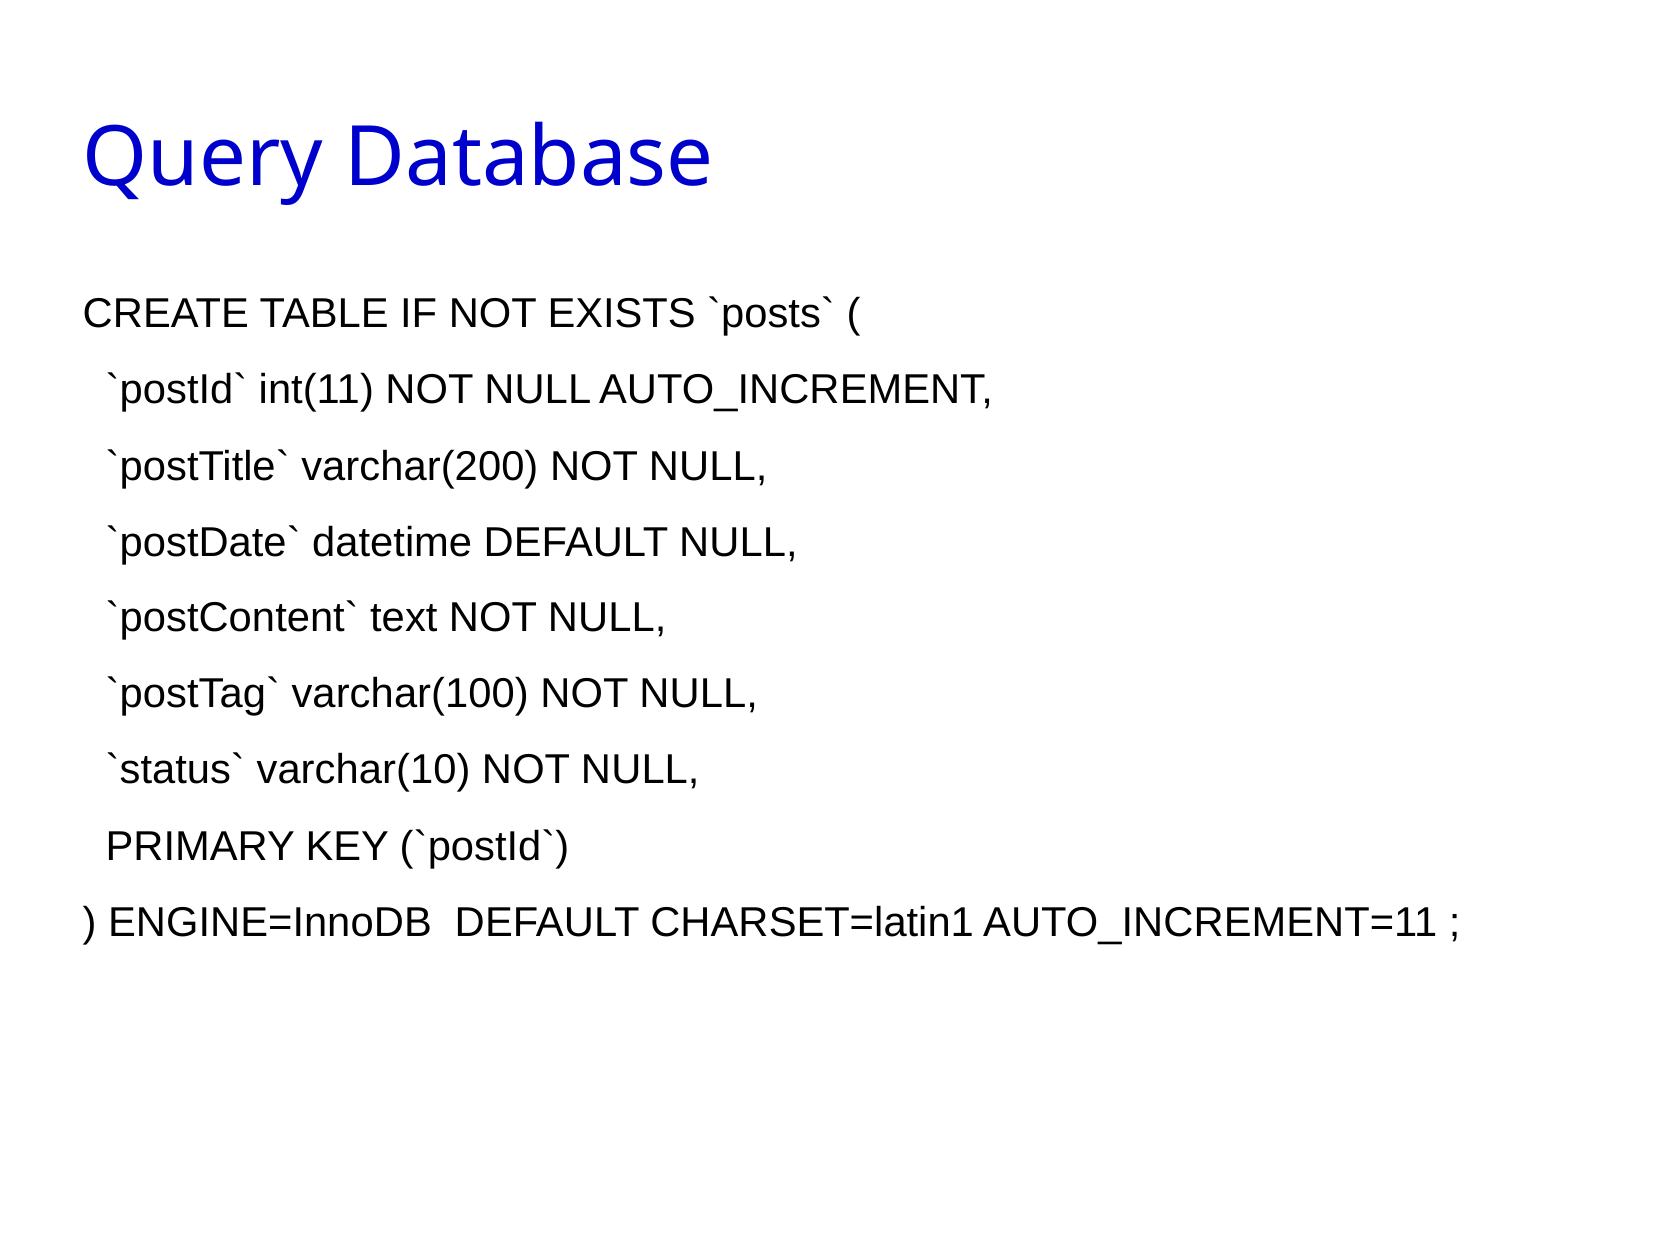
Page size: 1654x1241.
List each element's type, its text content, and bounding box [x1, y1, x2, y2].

title Query Database [82, 49, 1571, 257]
list CREATE TABLE IF NOT EXISTS `posts` ( `postId` int(11) NOT NULL AUTO_INCREMENT, `postTitle` varchar(200) NOT NULL, `postDate` datetime DEFAULT NULL, `postContent` text NOT NULL, `postTag` varchar(100) NOT NULL, `status` varchar(10) NOT NULL, PRIMARY KEY (`postId`) ) ENGINE=InnoDB DEFAULT CHARSET=latin1 AUTO_INCREMENT=11 ; [82, 290, 1571, 1010]
